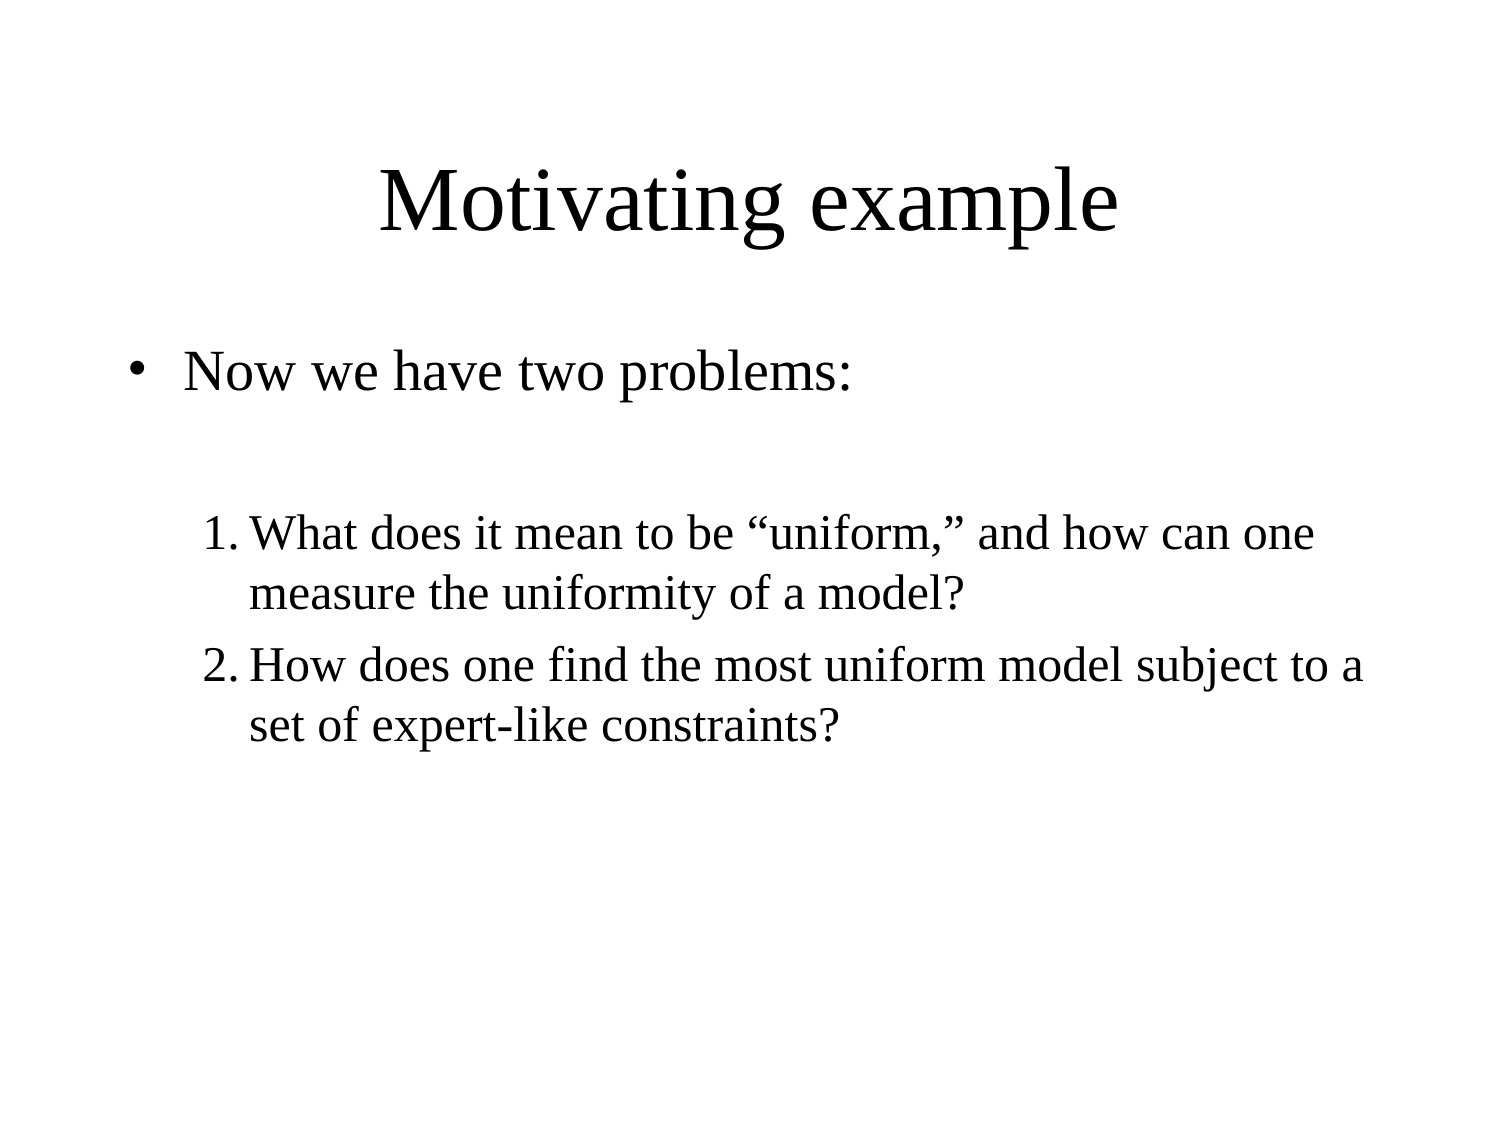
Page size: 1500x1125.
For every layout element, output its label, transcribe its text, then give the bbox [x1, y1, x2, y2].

list Now we have two problems: What does it mean to be “uniform,” and how can one measure the uniformity of a model? How does one find the most uniform model subject to a set of expert-like constraints? [112, 324, 1388, 1001]
title Motivating example [112, 99, 1388, 288]
